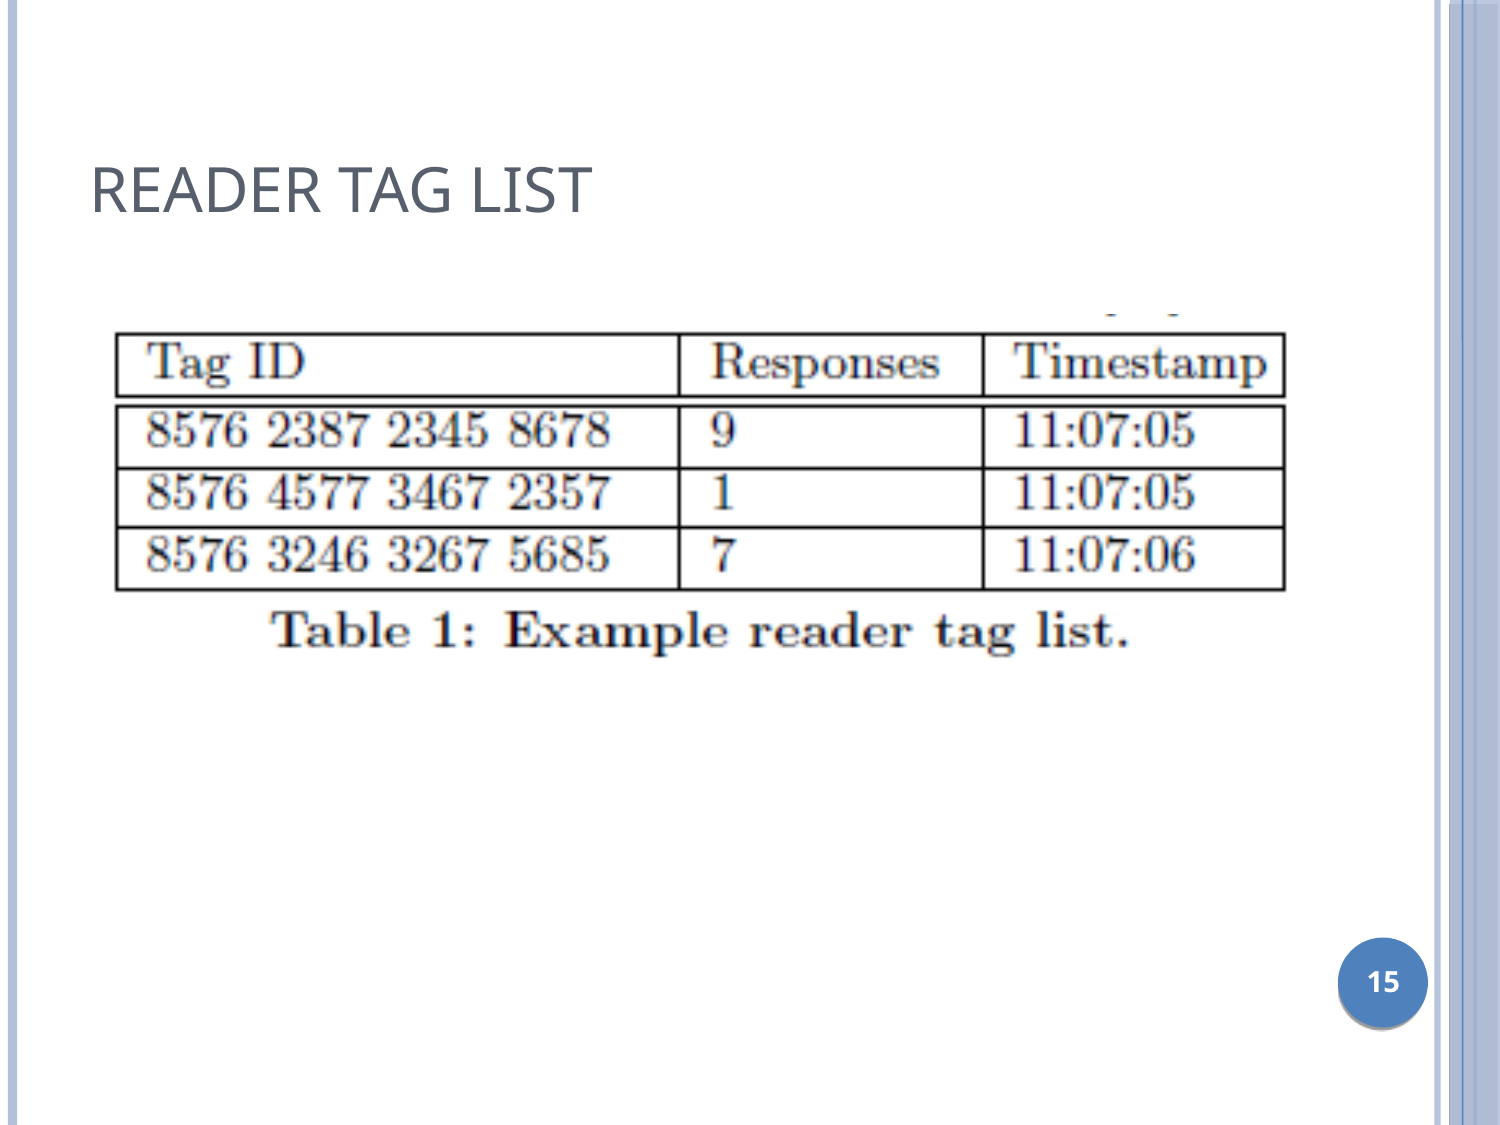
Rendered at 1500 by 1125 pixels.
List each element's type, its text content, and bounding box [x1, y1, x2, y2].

picture [41, 314, 1385, 681]
text_box Reader Tag List [74, 45, 1300, 233]
text_box <number> [1333, 940, 1434, 1027]
